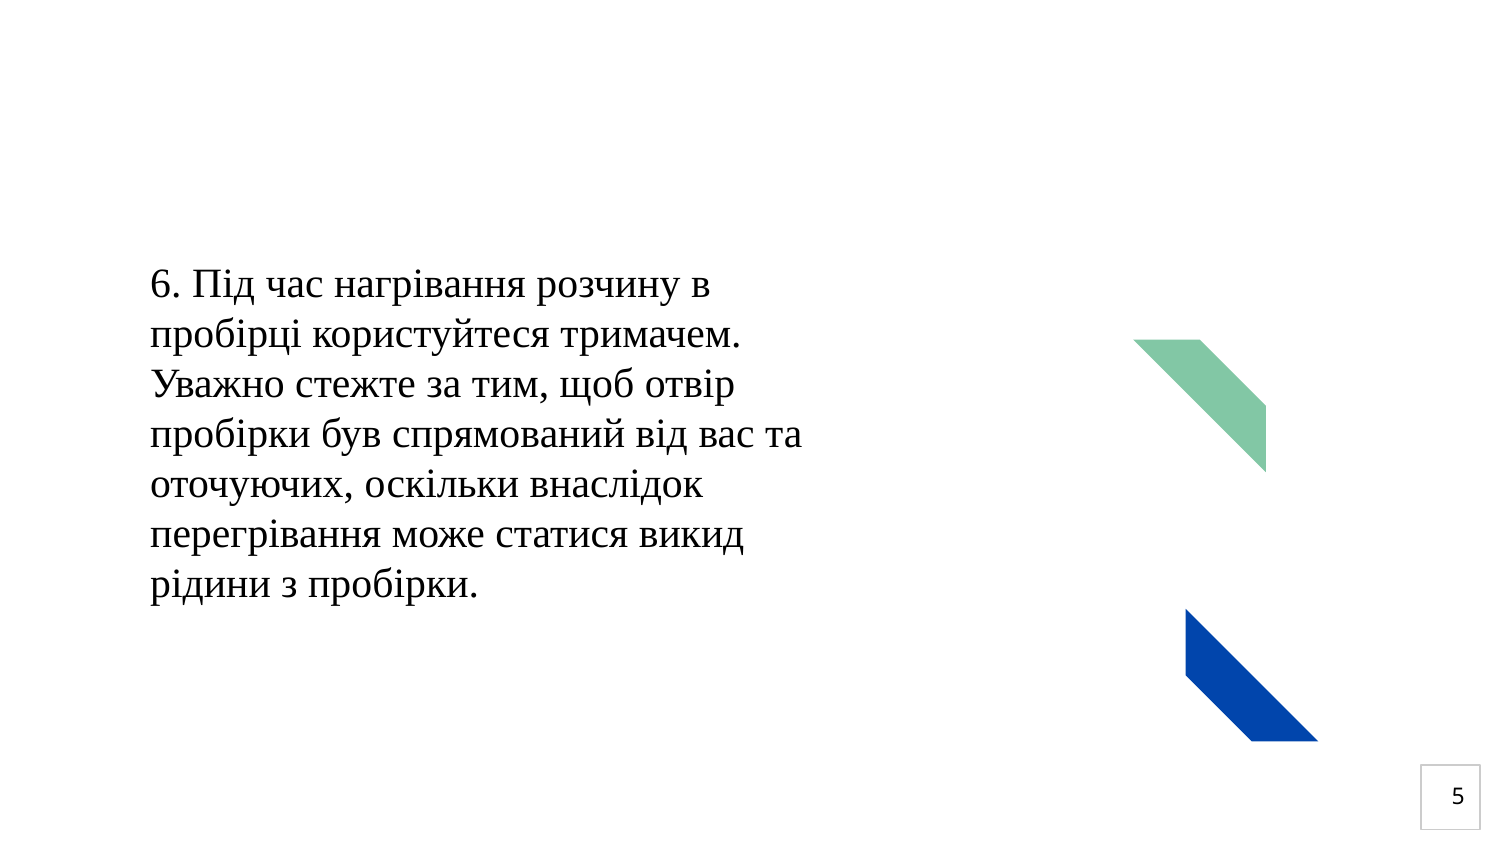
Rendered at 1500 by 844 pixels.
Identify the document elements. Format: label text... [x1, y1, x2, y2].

title 6. Під час нагрівання розчину в пробірці користуйтеся тримачем. Уважно стежте за тим, щоб отвір пробірки був спрямований від вас та оточуючих, оскільки внаслідок перегрівання може статися викид рідини з пробірки. [135, 142, 888, 720]
slide_number <number> [1421, 764, 1480, 830]
